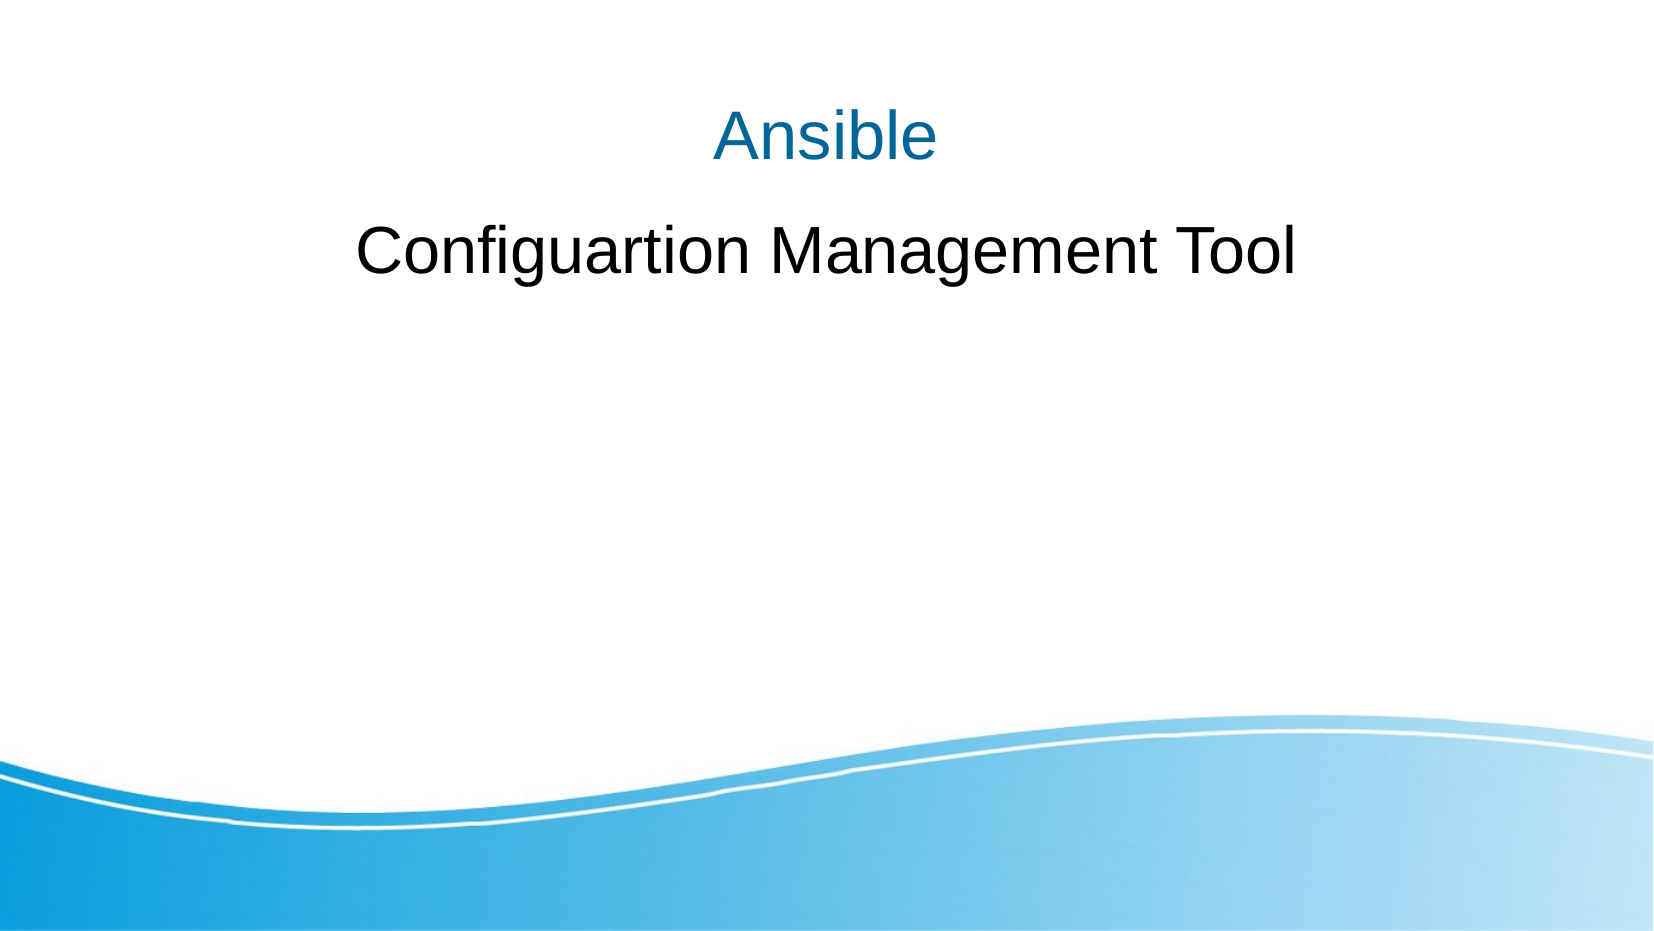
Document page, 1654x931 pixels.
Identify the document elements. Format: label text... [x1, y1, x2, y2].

subtitle Configuartion Management Tool [82, 200, 1571, 449]
title Ansible [165, 35, 1489, 200]
picture [0, 714, 1654, 931]
